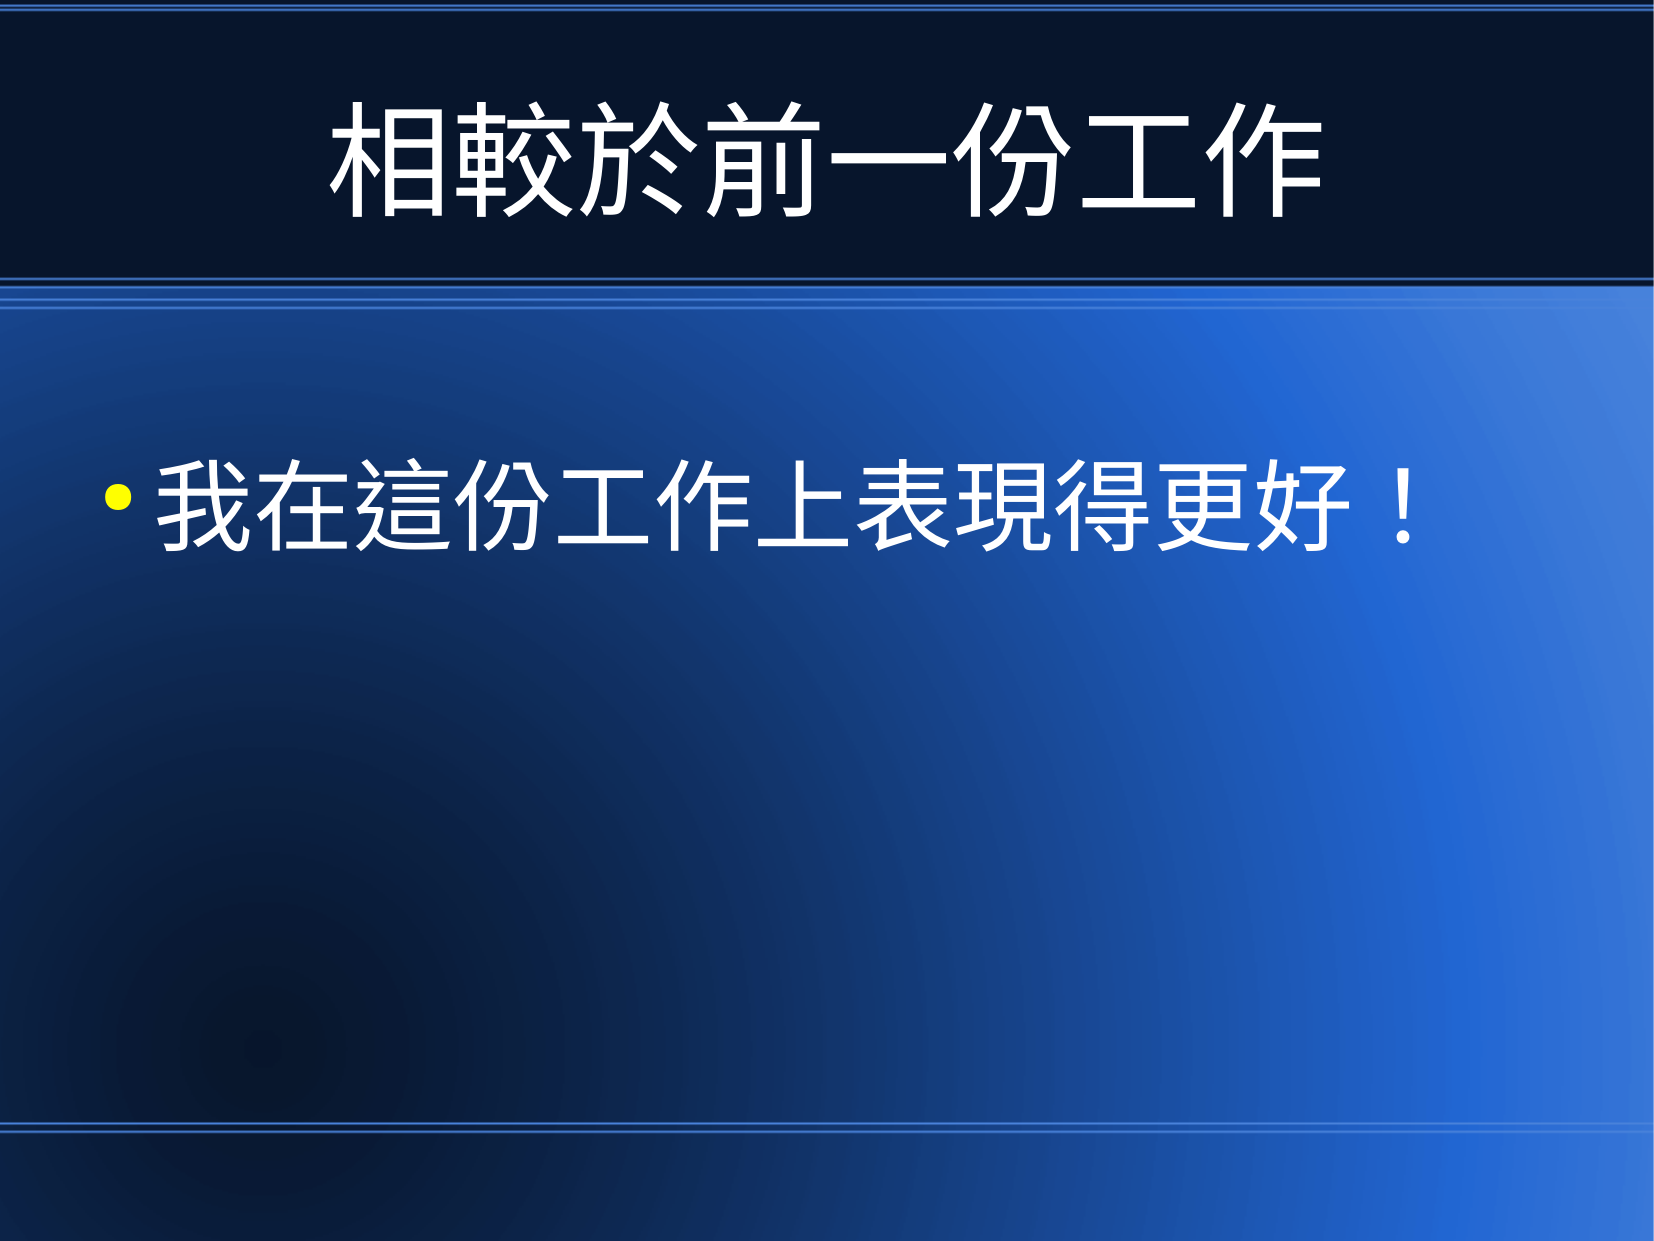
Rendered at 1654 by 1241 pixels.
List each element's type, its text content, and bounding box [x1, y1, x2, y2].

list 我在這份工作上表現得更好！ [82, 355, 1571, 1241]
title 相較於前一份工作 [82, 49, 1571, 257]
picture [0, 0, 1654, 1241]
